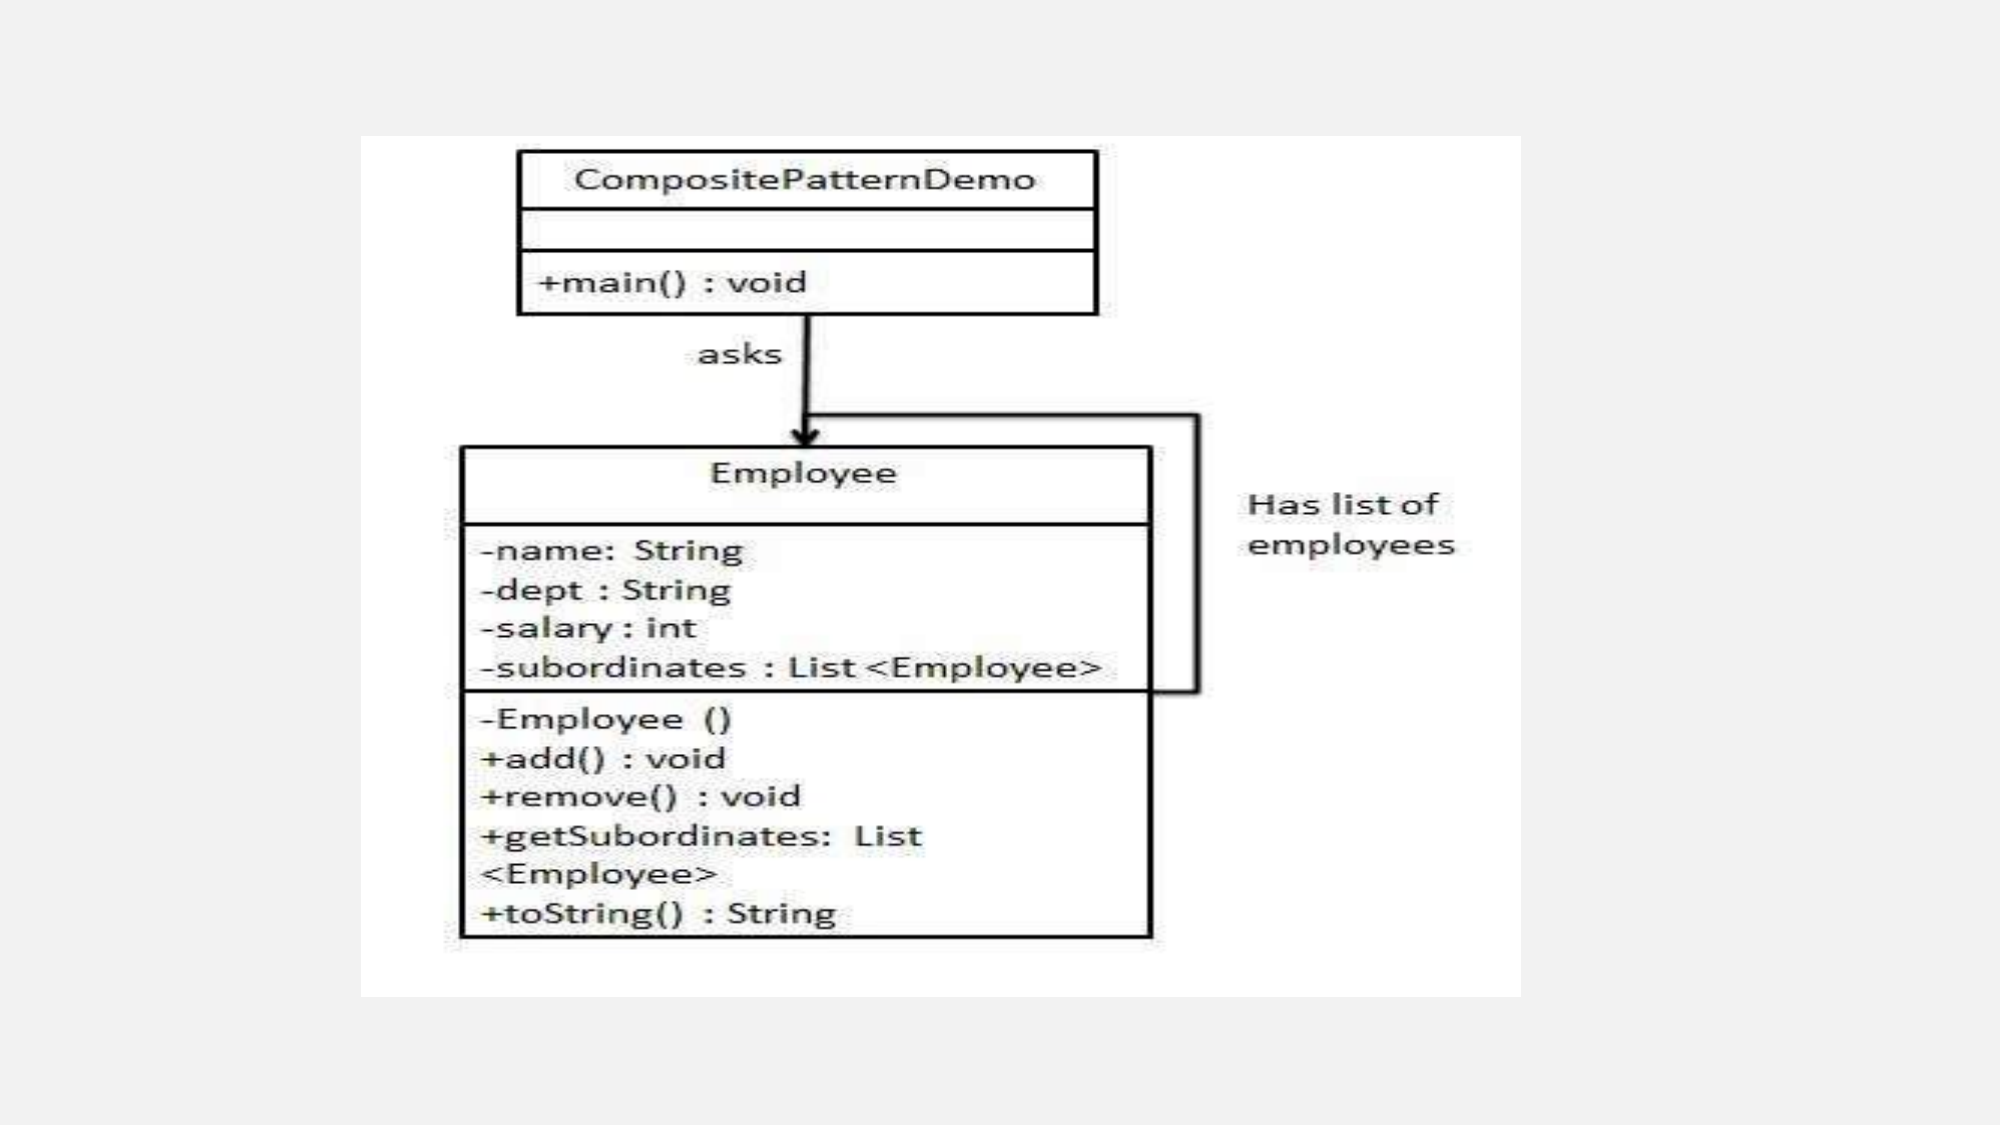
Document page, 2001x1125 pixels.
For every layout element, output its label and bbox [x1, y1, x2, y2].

picture [361, 137, 1521, 997]
